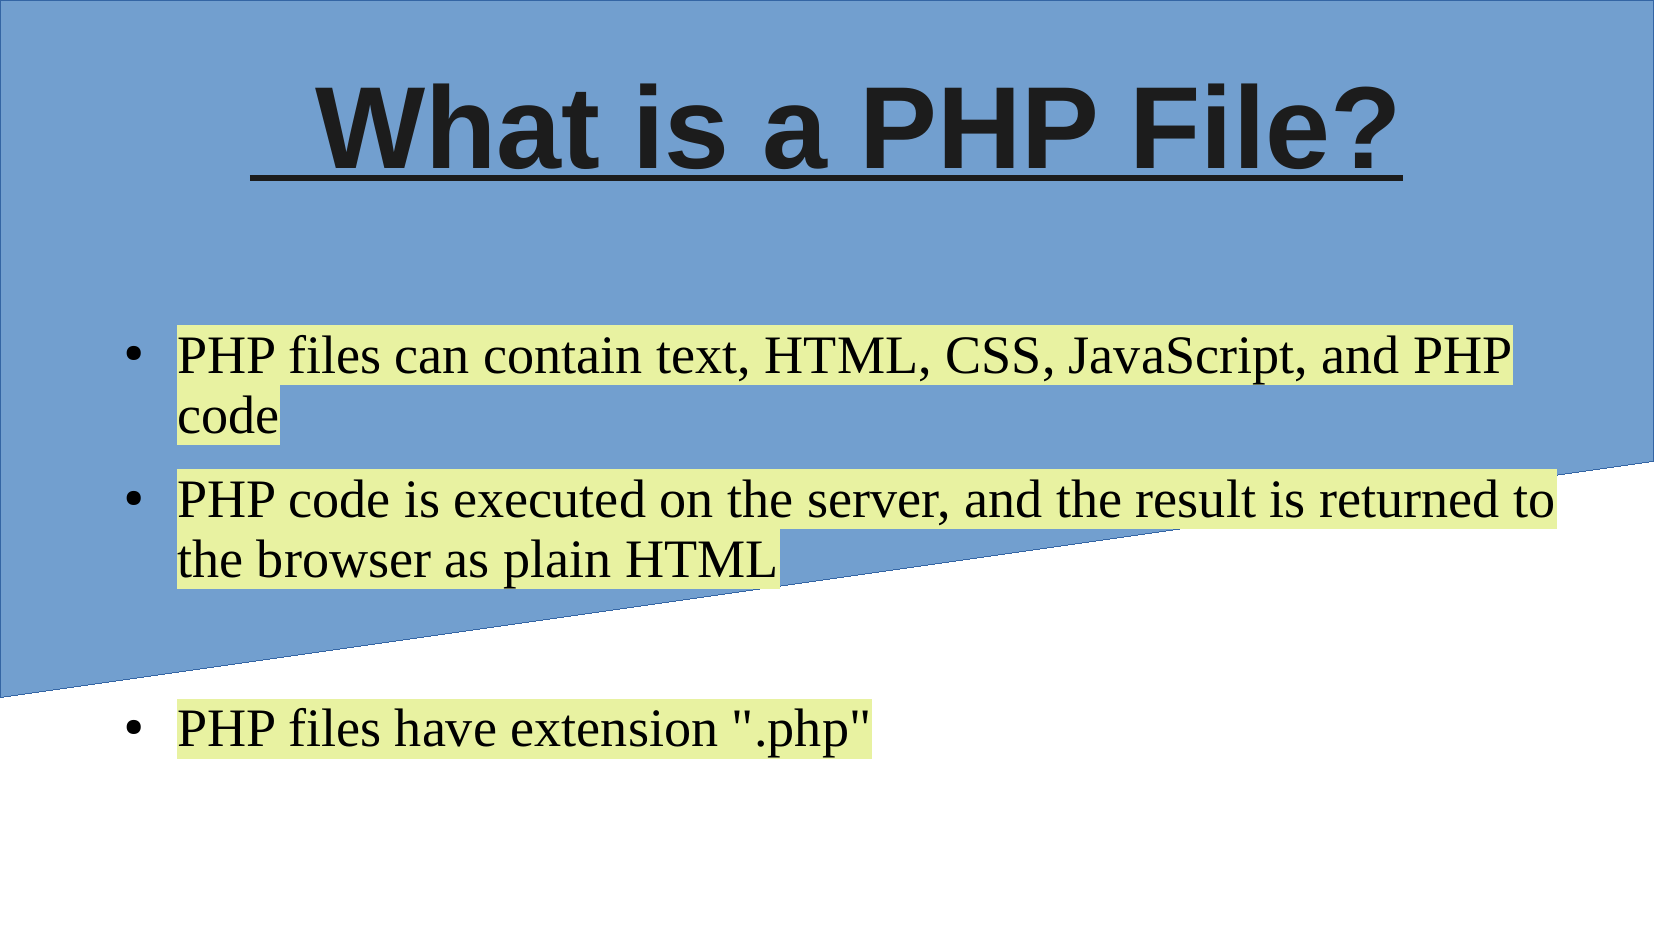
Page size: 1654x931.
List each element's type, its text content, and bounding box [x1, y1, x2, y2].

title What is a PHP File? [88, 50, 1565, 207]
list PHP files can contain text, HTML, CSS, JavaScript, and PHP code PHP code is executed on the server, and the result is returned to the browser as plain HTML PHP files have extension ".php" [106, 324, 1595, 817]
